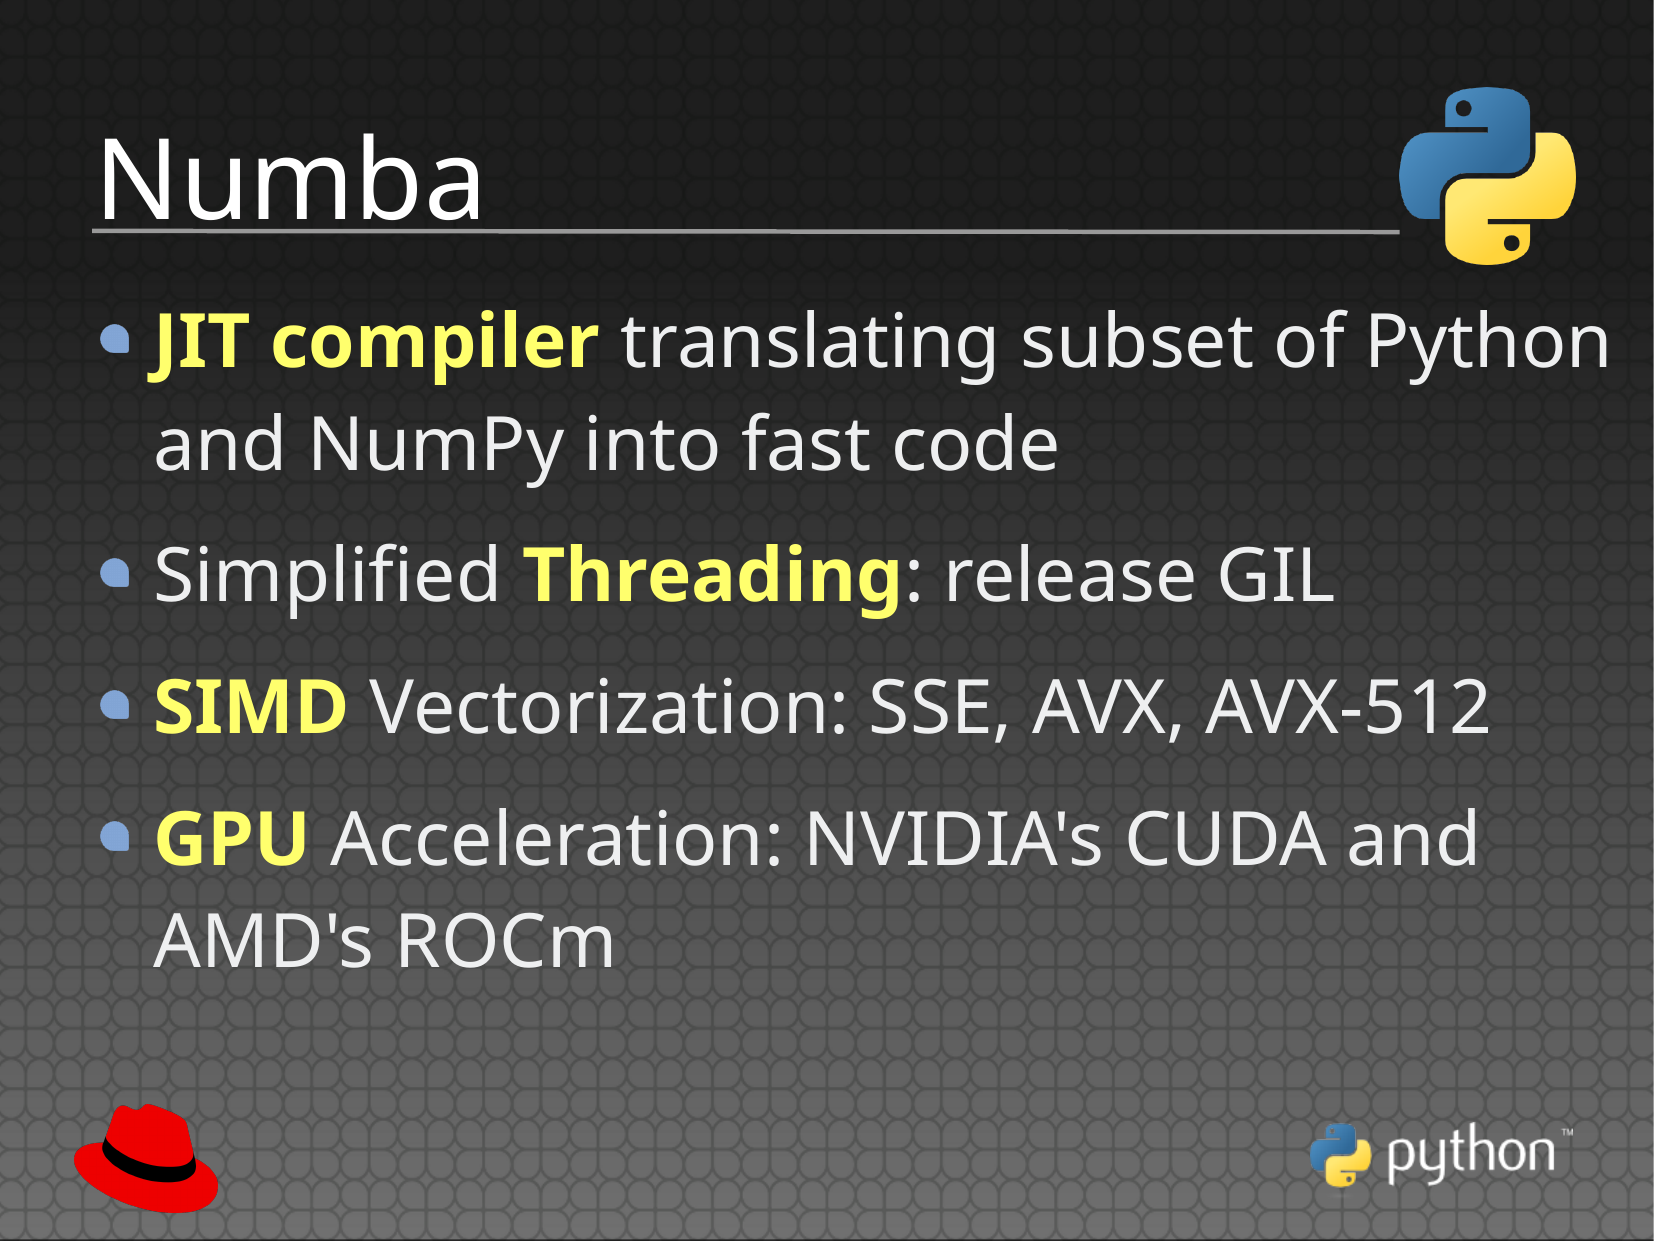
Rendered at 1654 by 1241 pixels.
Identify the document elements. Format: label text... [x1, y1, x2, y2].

list JIT compiler translating subset of Python and NumPy into fast code Simplified Threading: release GIL SIMD Vectorization: SSE, AVX, AVX-512 GPU Acceleration: NVIDIA's CUDA and AMD's ROCm [82, 287, 1629, 1135]
title Numba [94, 100, 1426, 251]
picture [0, 0, 1654, 1241]
